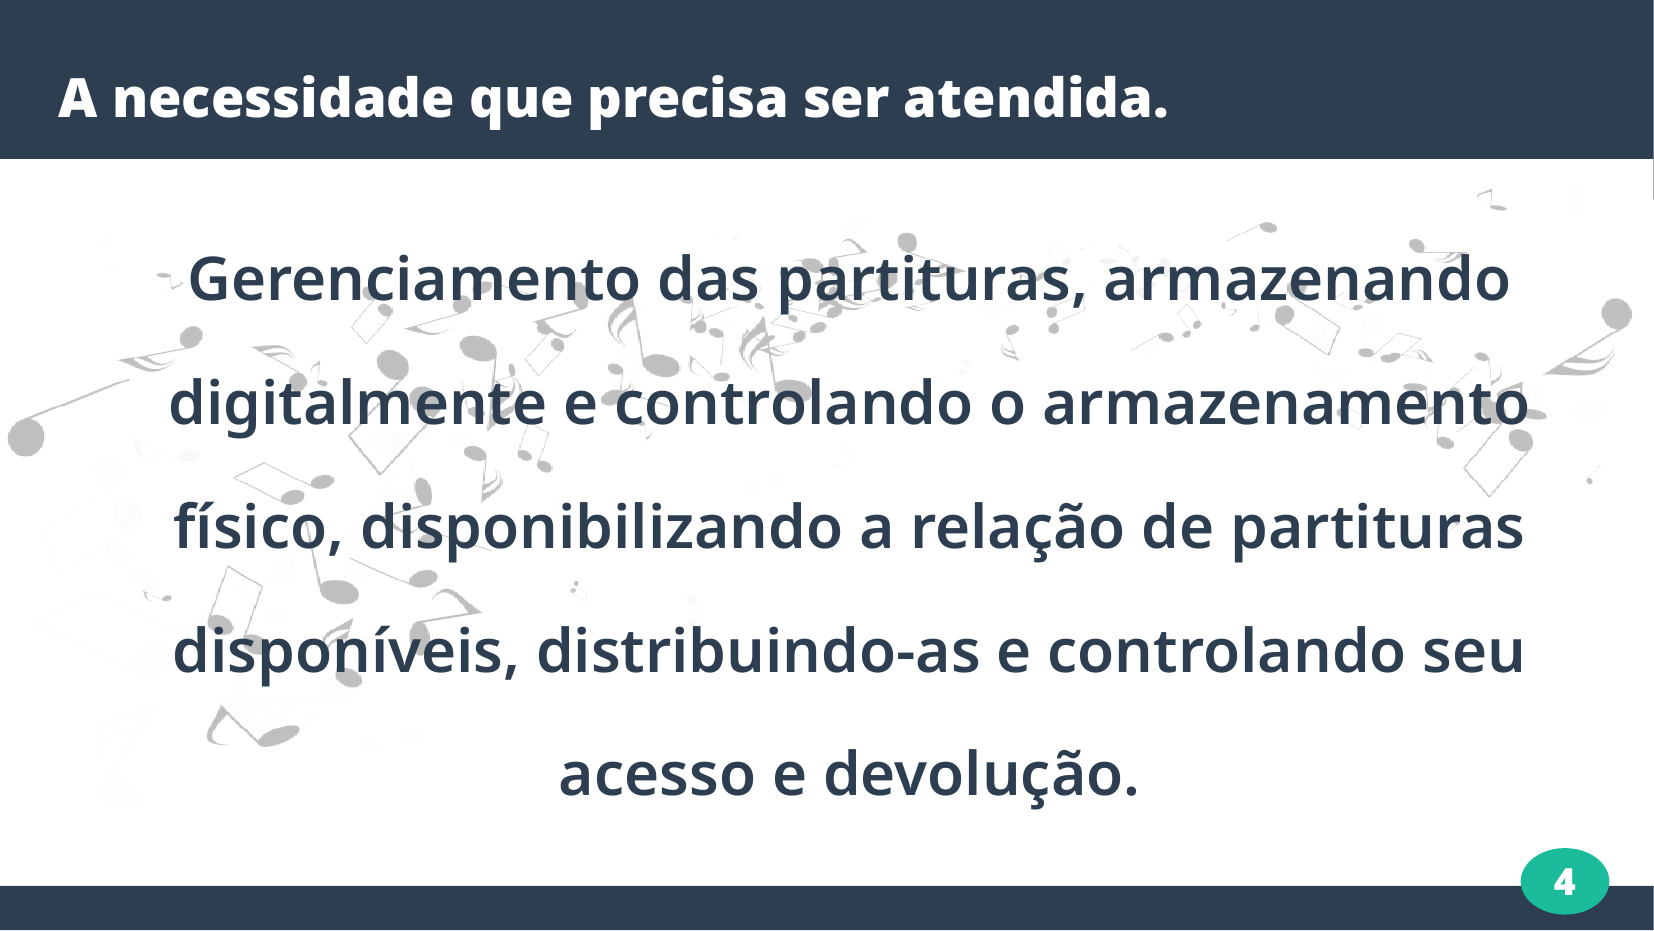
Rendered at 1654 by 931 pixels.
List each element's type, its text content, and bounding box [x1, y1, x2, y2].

list Gerenciamento das partituras, armazenando digitalmente e controlando o armazenamento físico, disponibilizando a relação de partituras disponíveis, distribuindo-as e controlando seu acesso e devolução. [59, 194, 1595, 815]
title A necessidade que precisa ser atendida. [59, 37, 1595, 155]
picture [0, 159, 1654, 803]
